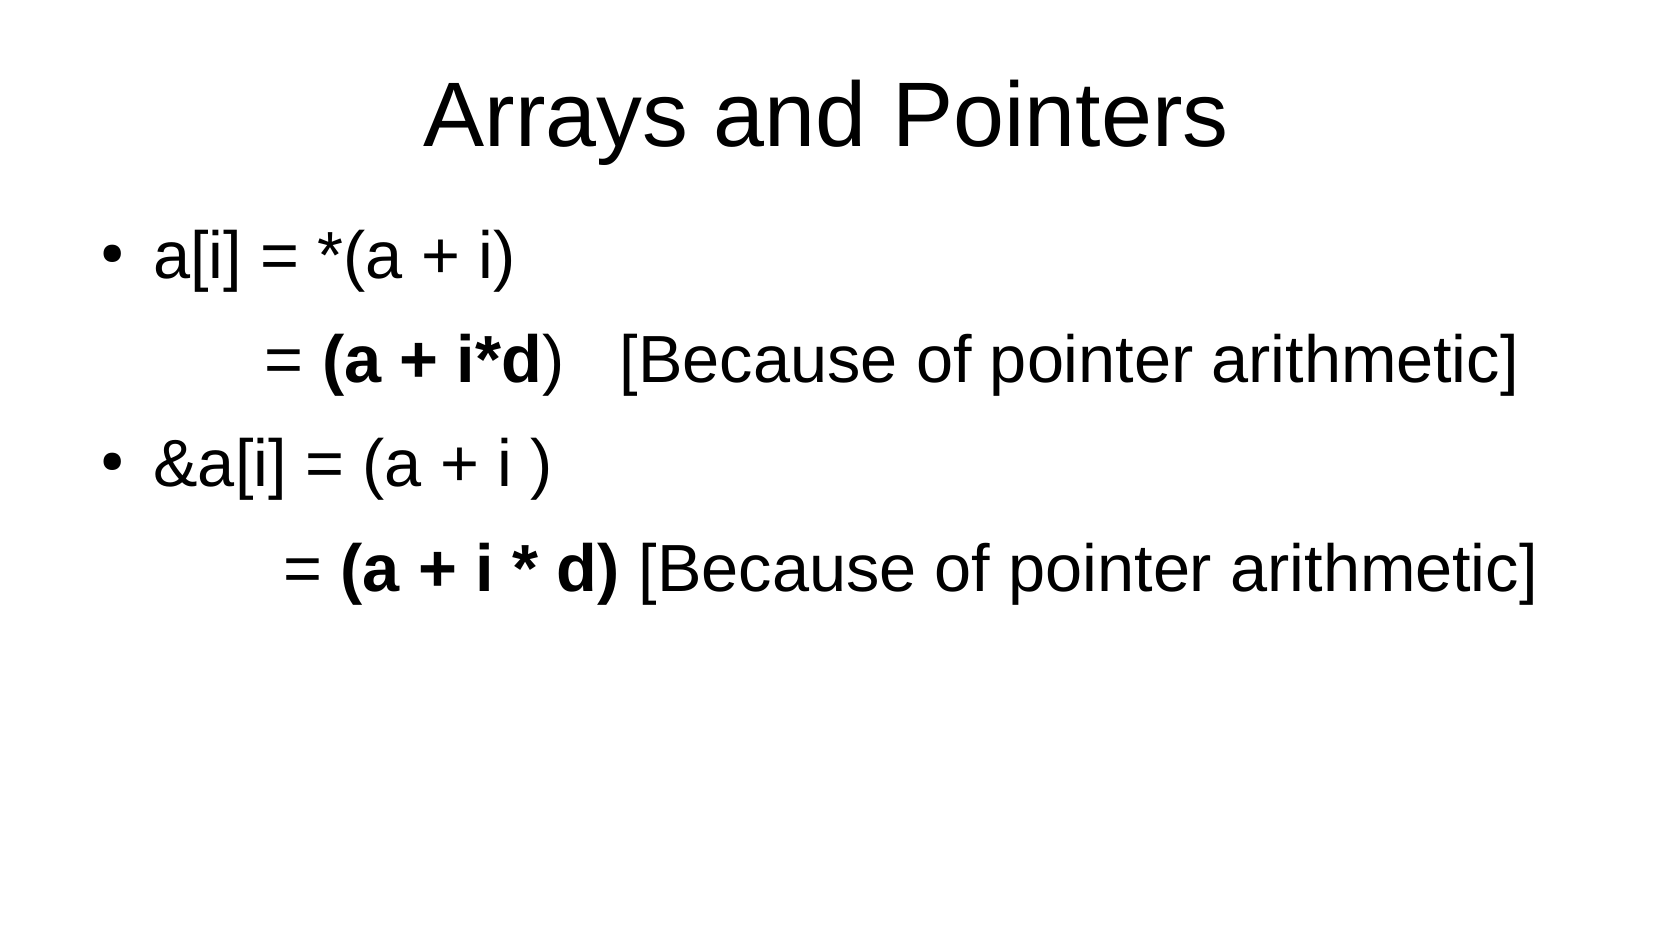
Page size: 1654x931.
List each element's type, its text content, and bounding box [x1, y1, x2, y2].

title Arrays and Pointers [82, 37, 1571, 193]
list a[i] = *(a + i) = (a + i*d) [Because of pointer arithmetic] &a[i] = (a + i ) = (a + i * d) [Because of pointer arithmetic] [82, 217, 1571, 758]
